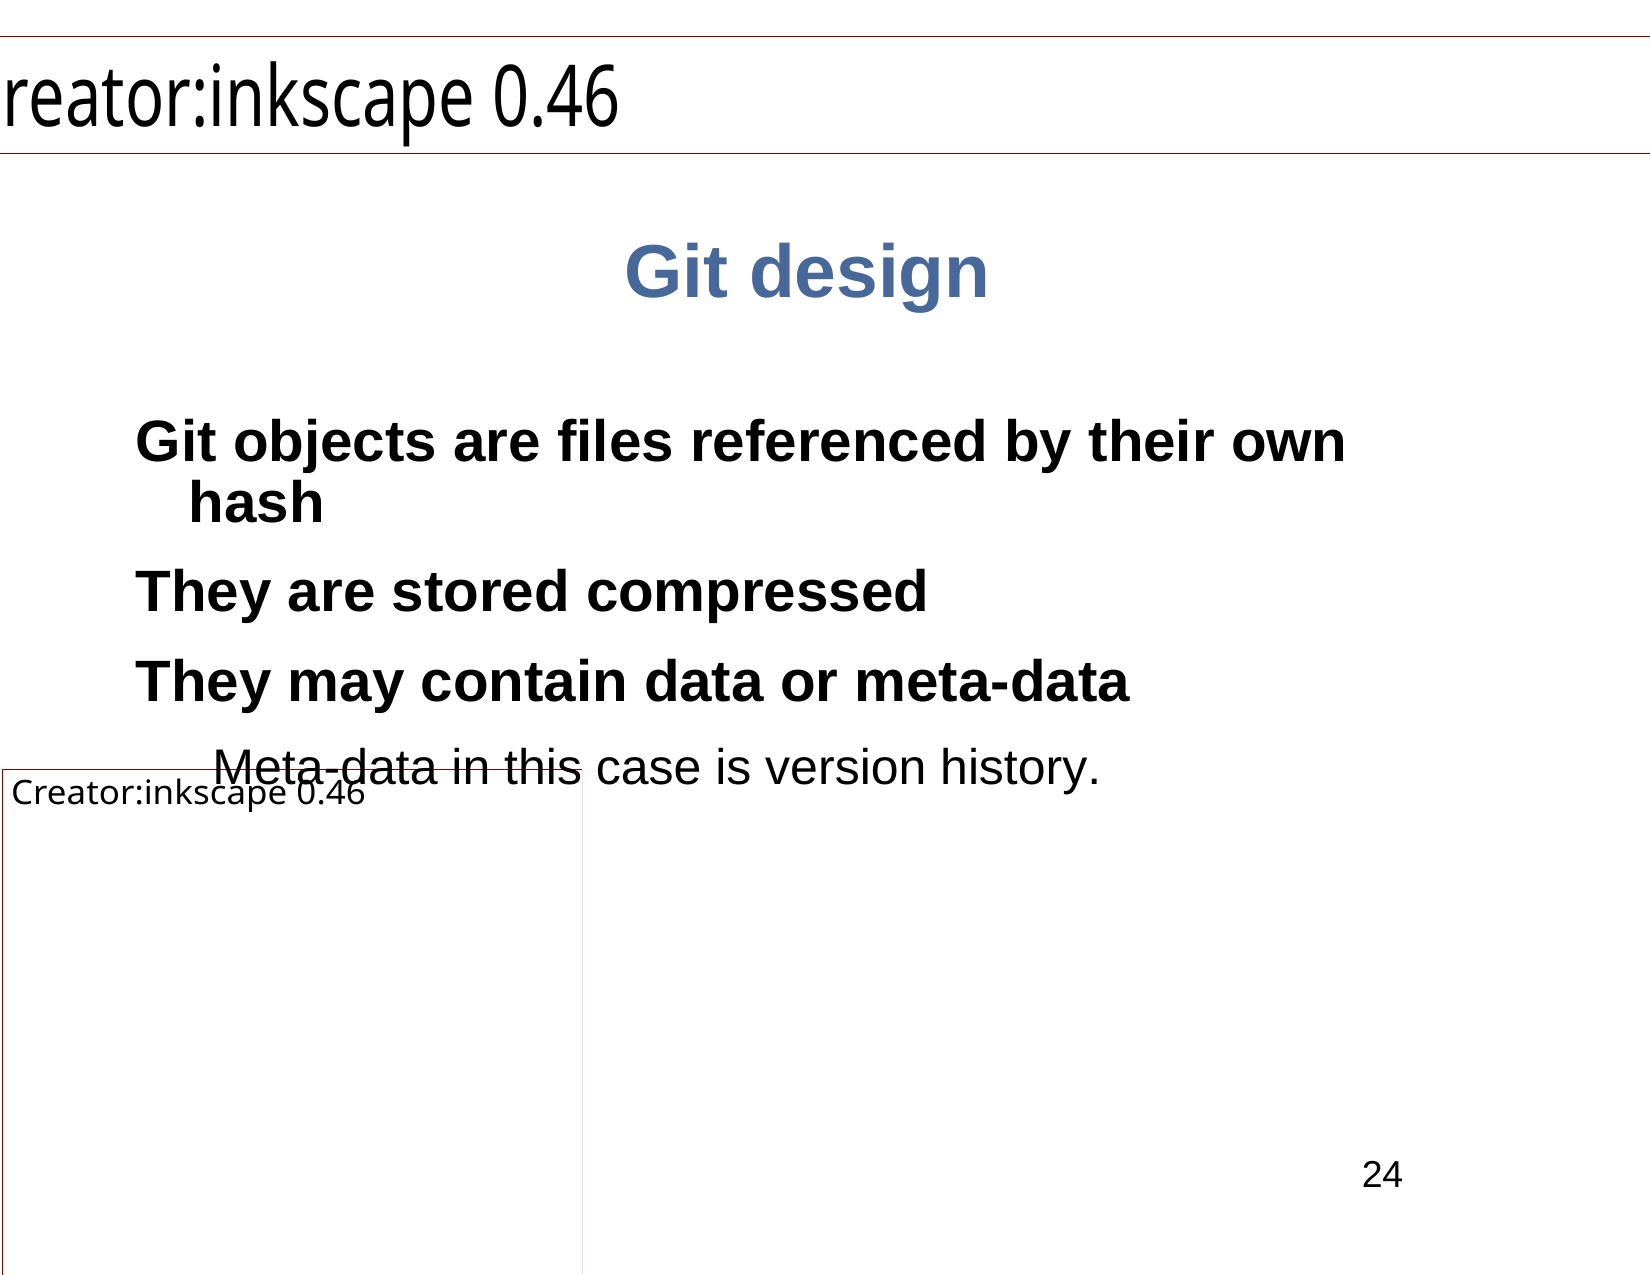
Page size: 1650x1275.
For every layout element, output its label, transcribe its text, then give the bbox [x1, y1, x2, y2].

title Git design [118, 177, 1498, 371]
list Git objects are files referenced by their own hash They are stored compressed They may contain data or meta-data Meta-data in this case is version history. [118, 413, 1498, 1126]
